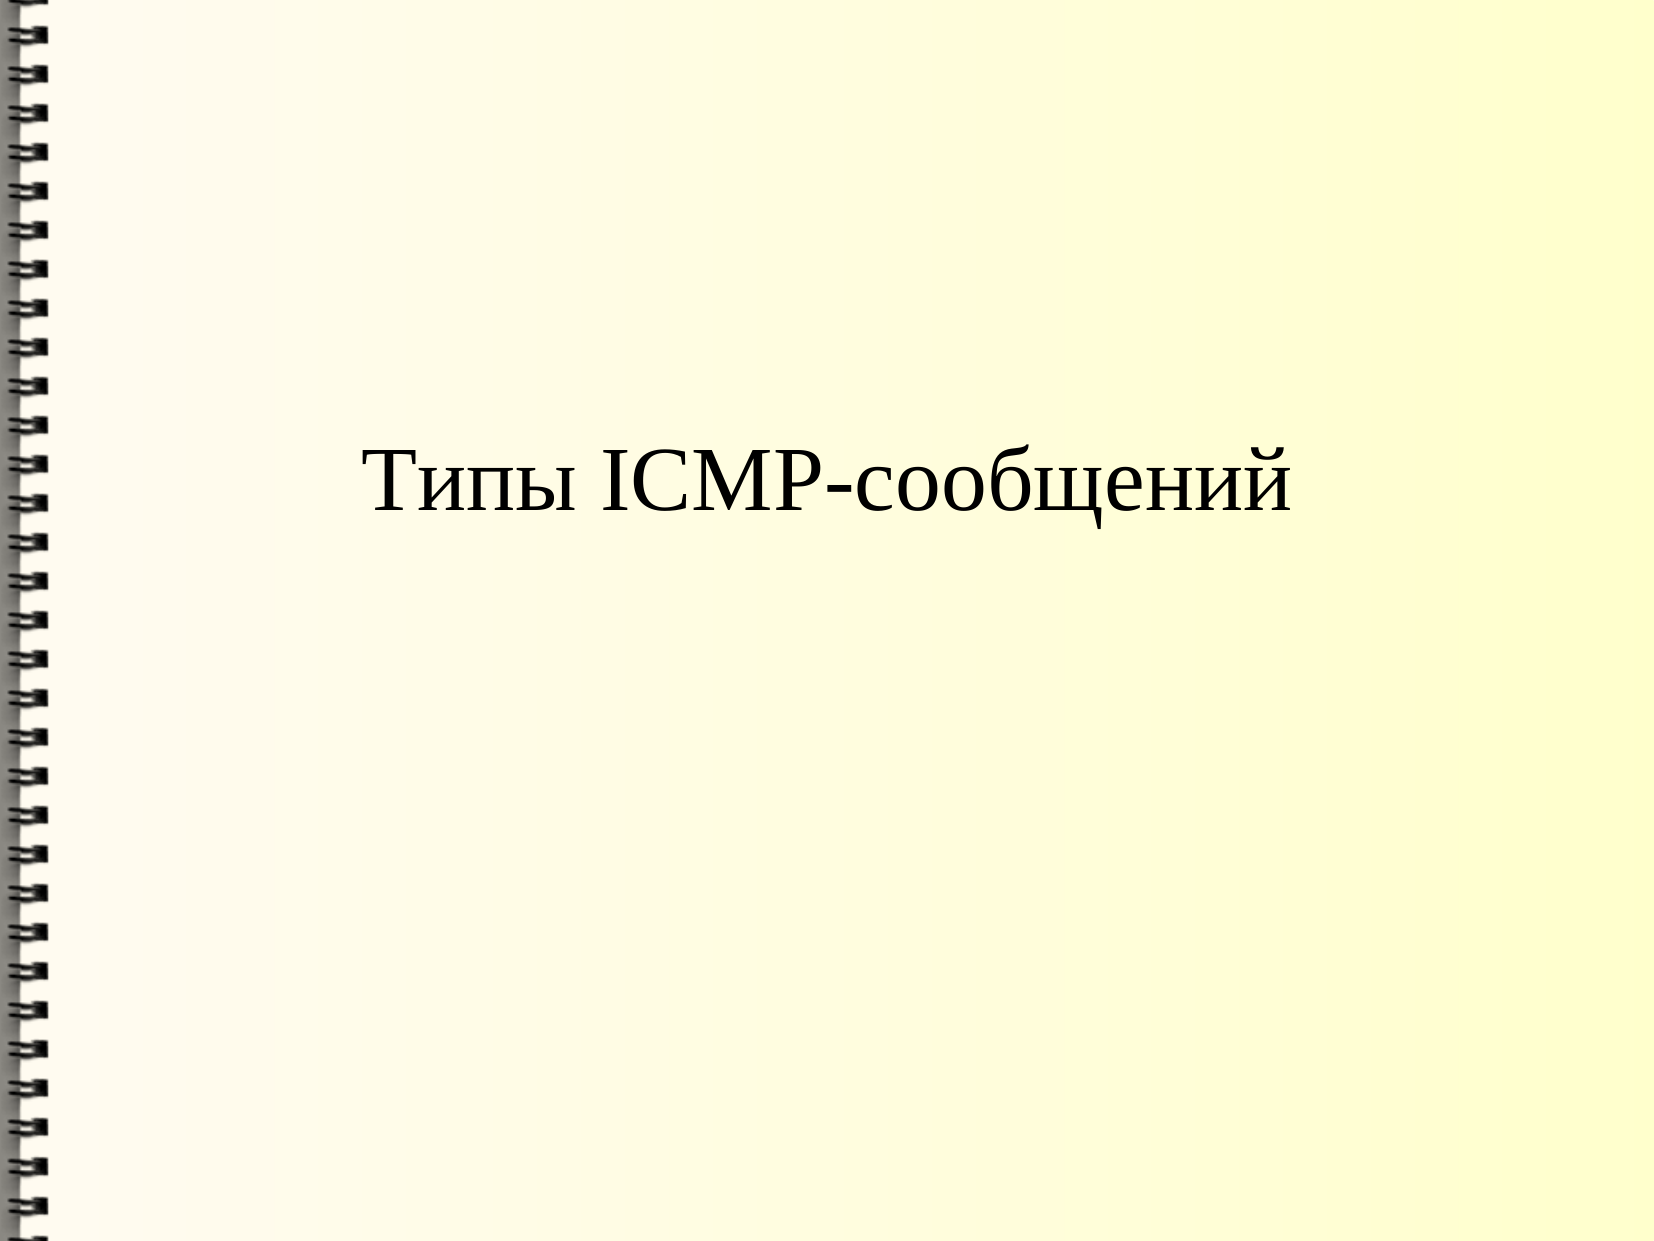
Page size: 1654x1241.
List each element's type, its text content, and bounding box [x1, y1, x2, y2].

title Типы ICMP-сообщений [121, 310, 1534, 650]
picture [0, 0, 1654, 1241]
